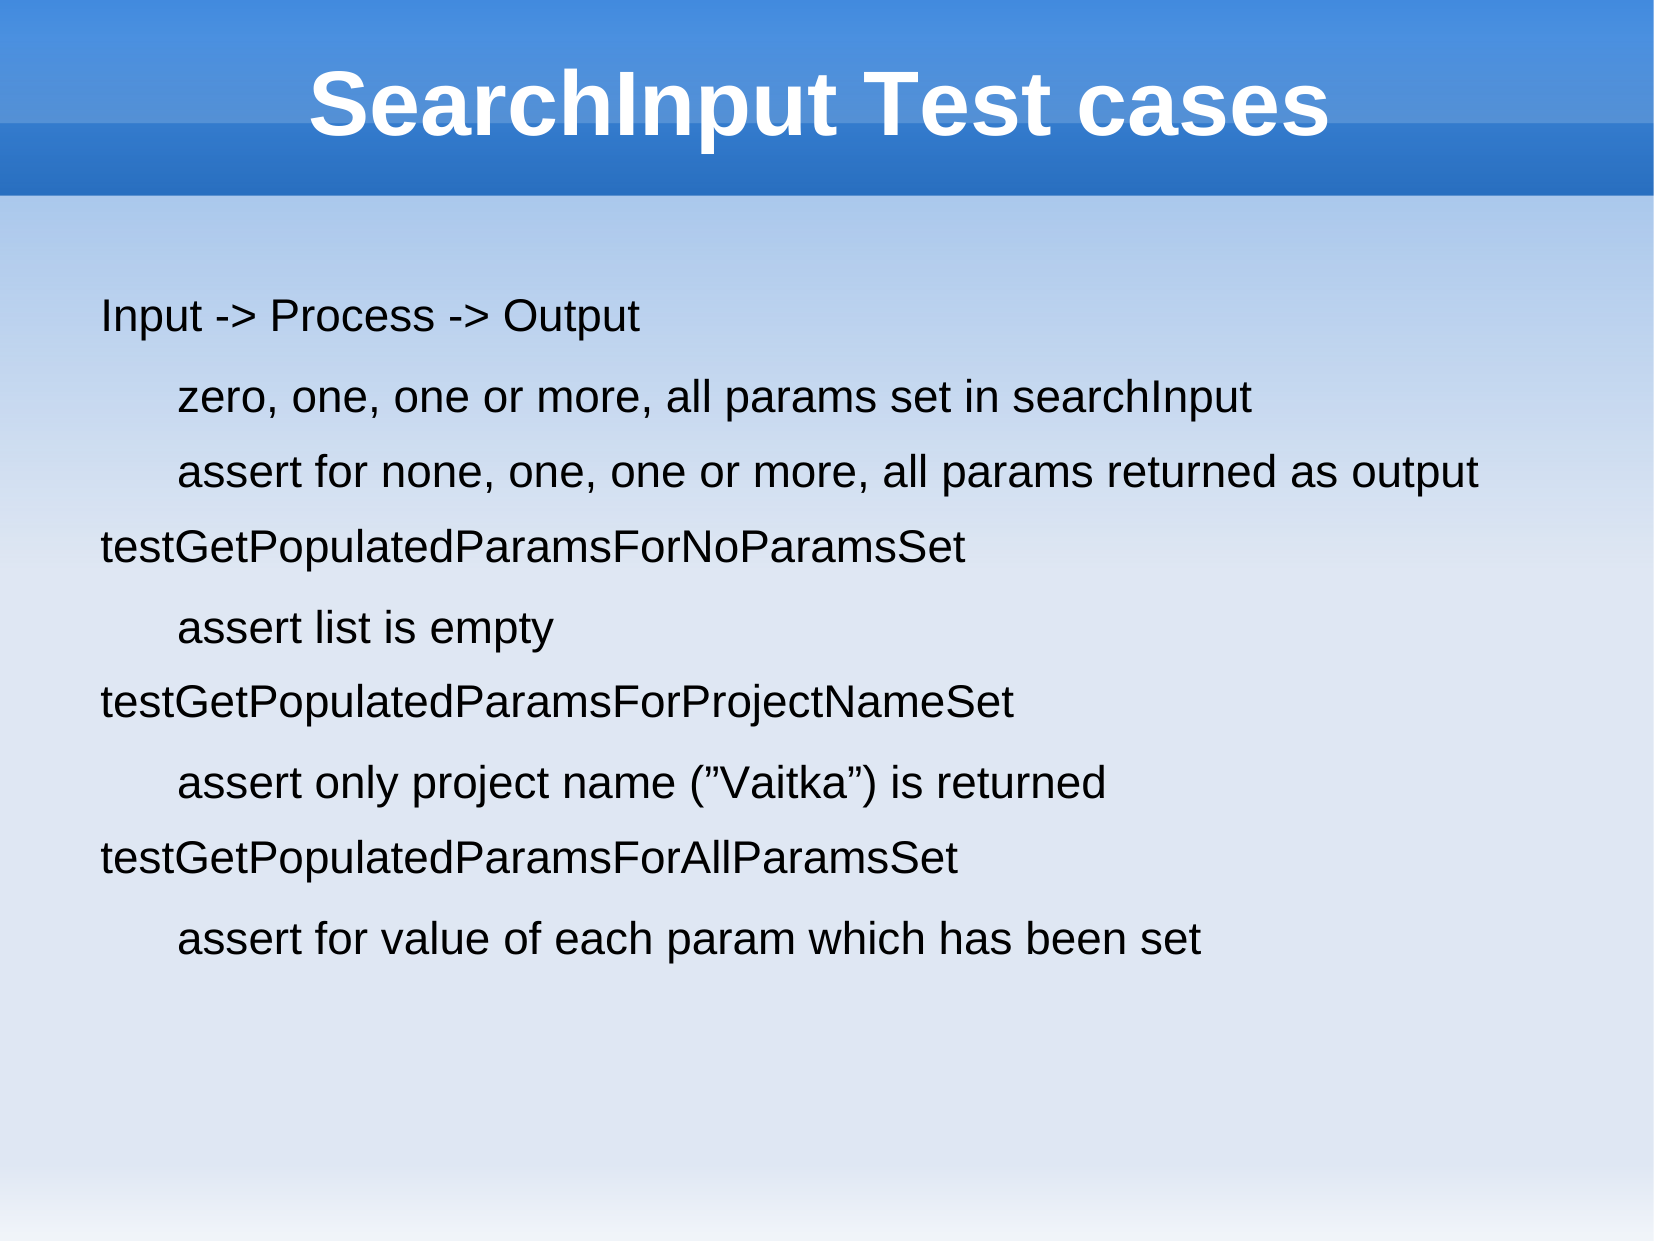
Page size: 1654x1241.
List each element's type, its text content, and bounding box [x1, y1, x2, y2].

title SearchInput Test cases [76, 7, 1565, 200]
list Input -> Process -> Output zero, one, one or more, all params set in searchInput assert for none, one, one or more, all params returned as output testGetPopulatedParamsForNoParamsSet assert list is empty testGetPopulatedParamsForProjectNameSet assert only project name (”Vaitka”) is returned testGetPopulatedParamsForAllParamsSet assert for value of each param which has been set [82, 290, 1571, 1094]
picture [0, 0, 1654, 1241]
